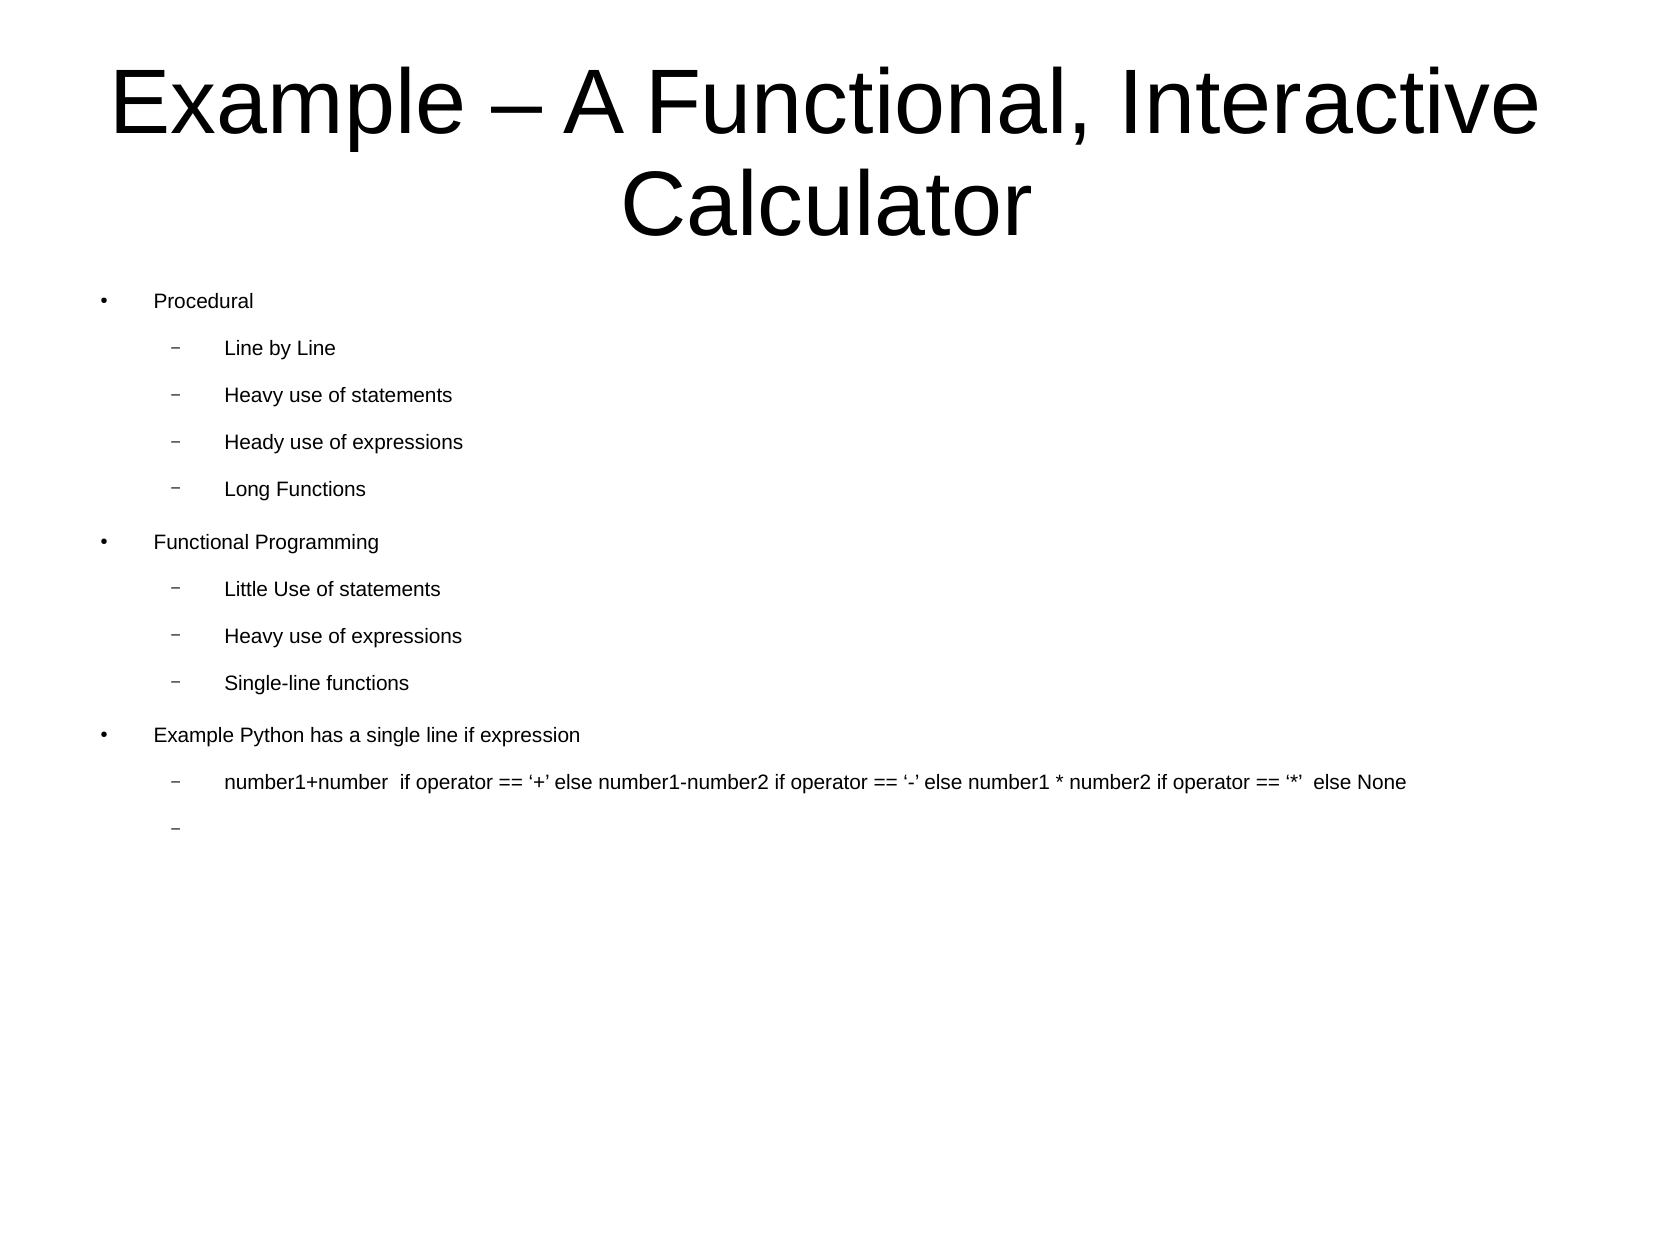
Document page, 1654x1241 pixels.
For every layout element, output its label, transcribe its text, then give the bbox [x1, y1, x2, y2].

title Example – A Functional, Interactive Calculator [82, 49, 1571, 257]
list Procedural Line by Line Heavy use of statements Heady use of expressions Long Functions Functional Programming Little Use of statements Heavy use of expressions Single-line functions Example Python has a single line if expression number1+number if operator == ‘+’ else number1-number2 if operator == ‘-’ else number1 * number2 if operator == ‘*’ else None [82, 290, 1571, 1229]
